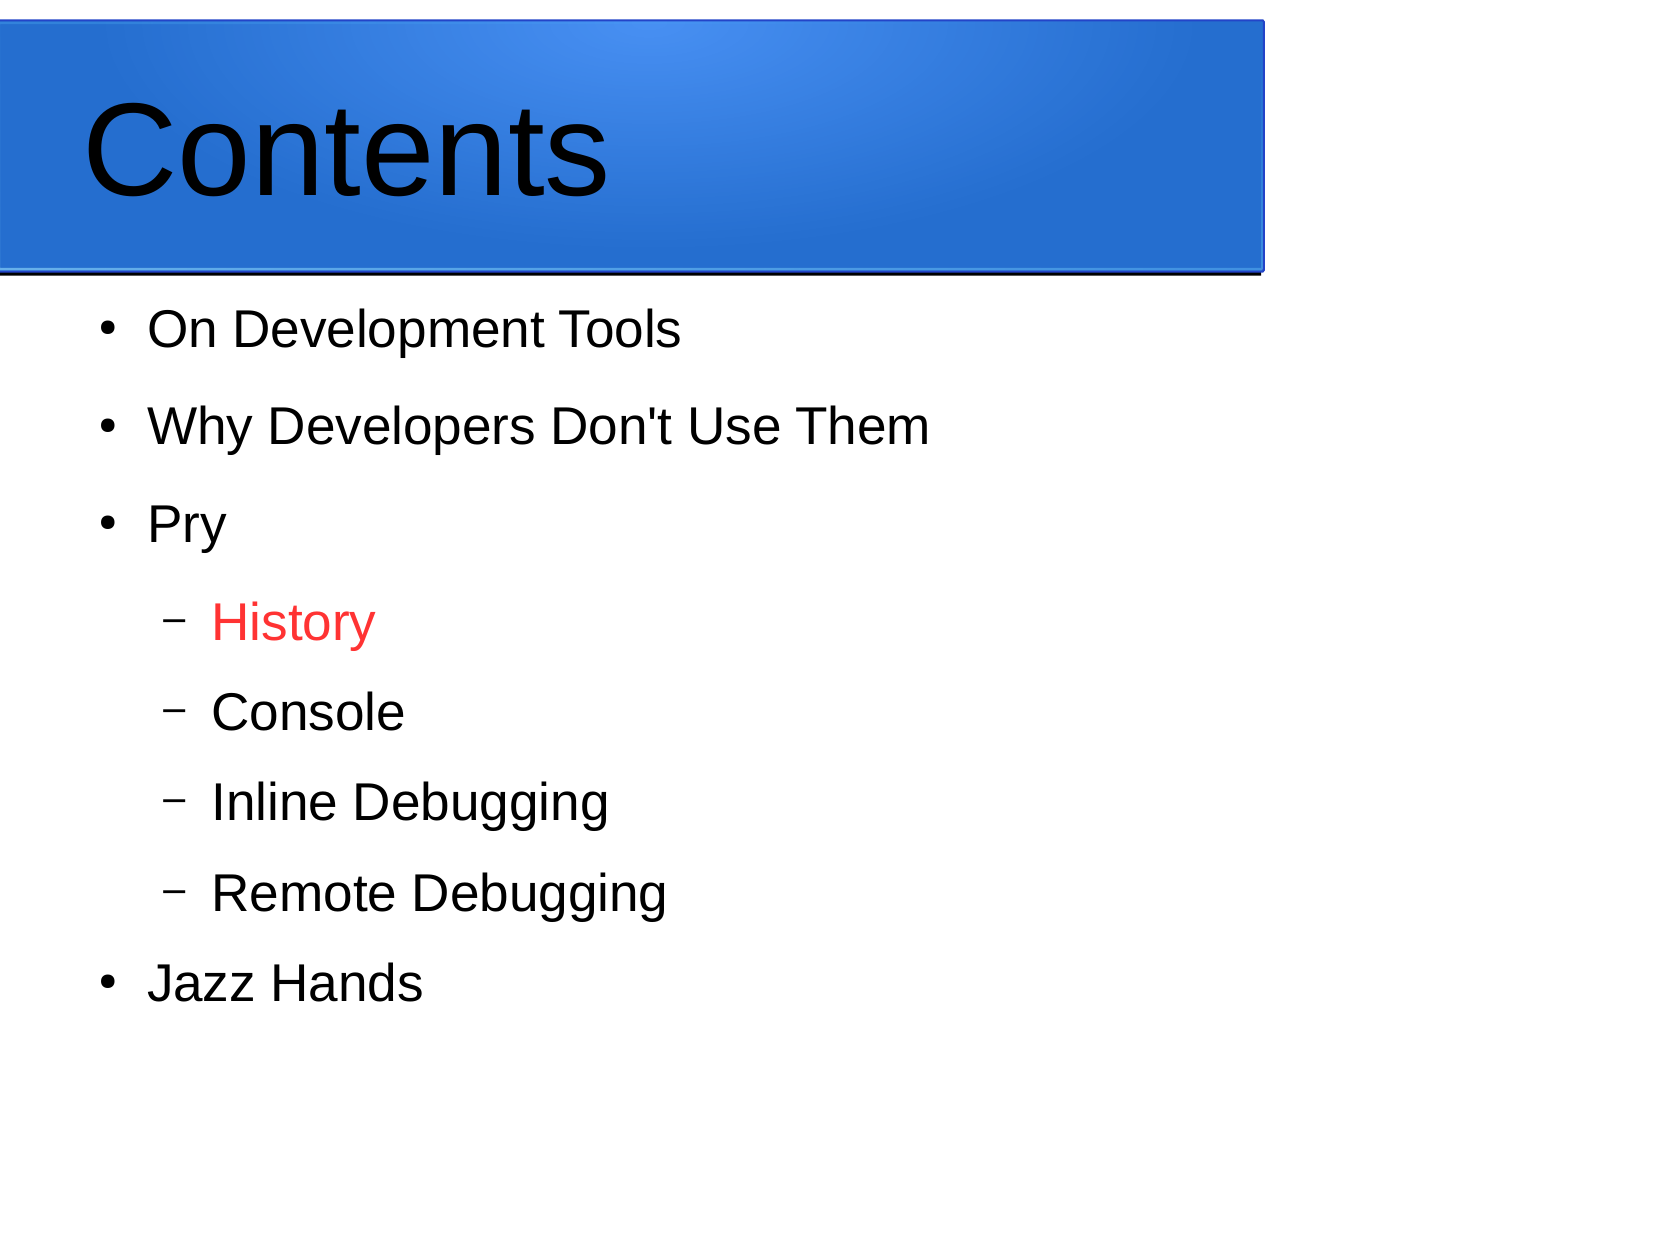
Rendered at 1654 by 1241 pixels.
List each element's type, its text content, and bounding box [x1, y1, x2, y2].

list On Development Tools Why Developers Don't Use Them Pry History Console Inline Debugging Remote Debugging Jazz Hands [82, 299, 1571, 1019]
title Contents [82, 47, 1235, 252]
